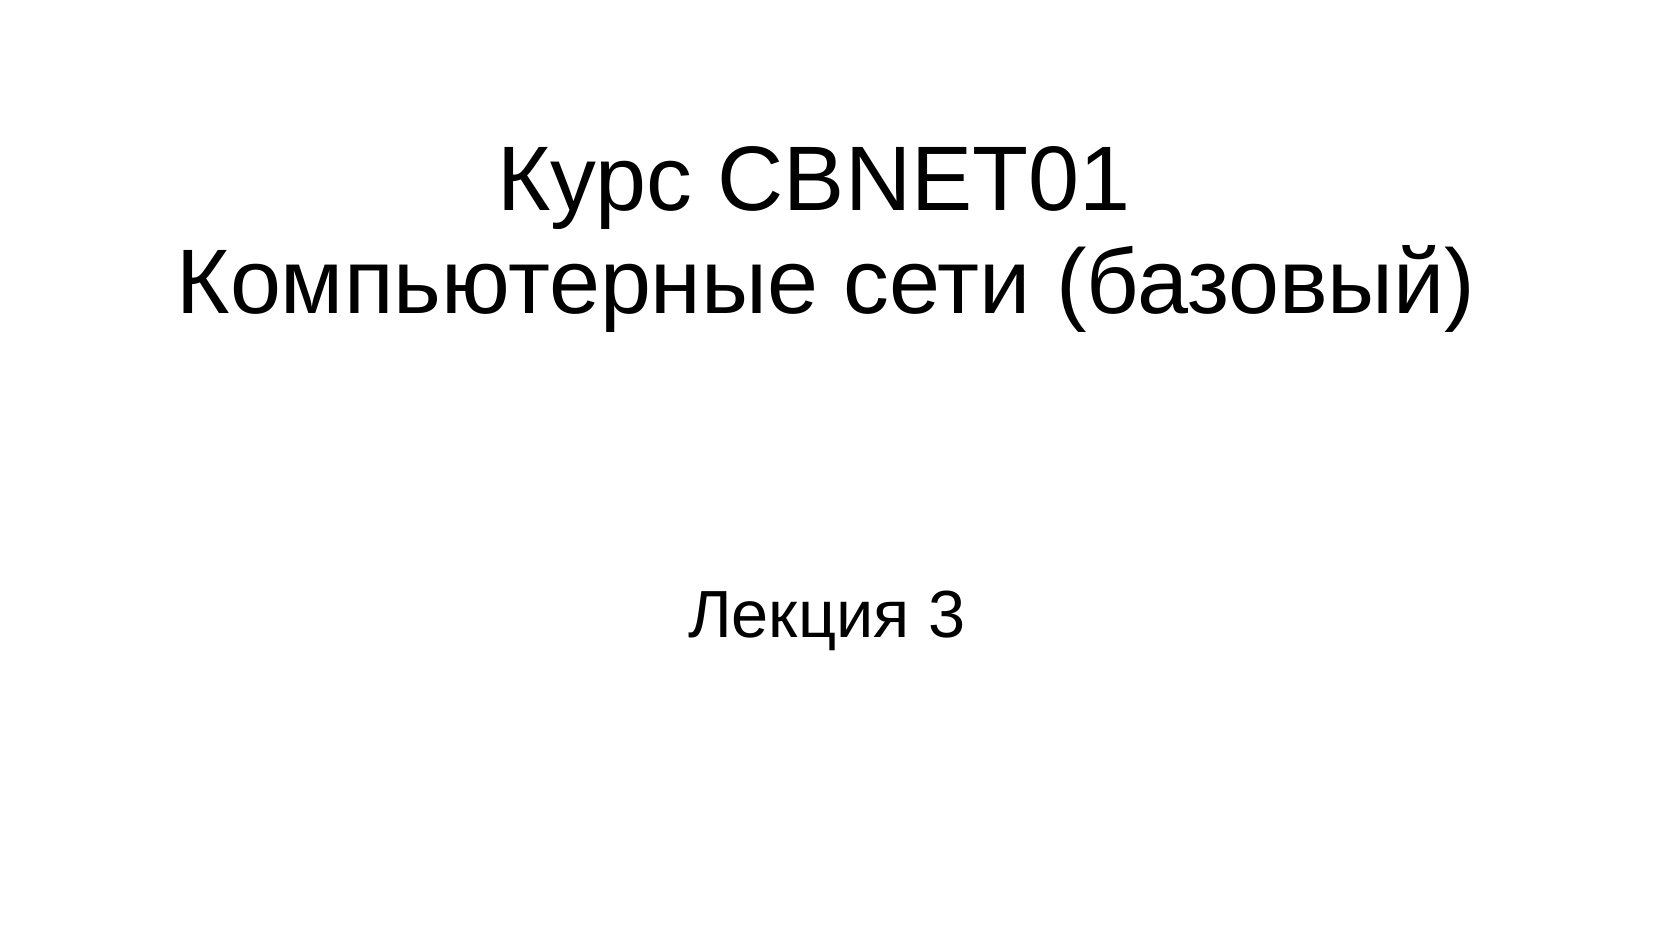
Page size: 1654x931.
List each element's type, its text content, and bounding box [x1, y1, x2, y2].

text_box Лекция 3 [82, 472, 1571, 758]
title Курс CBNET01 Компьютерные сети (базовый) [82, 127, 1571, 333]
